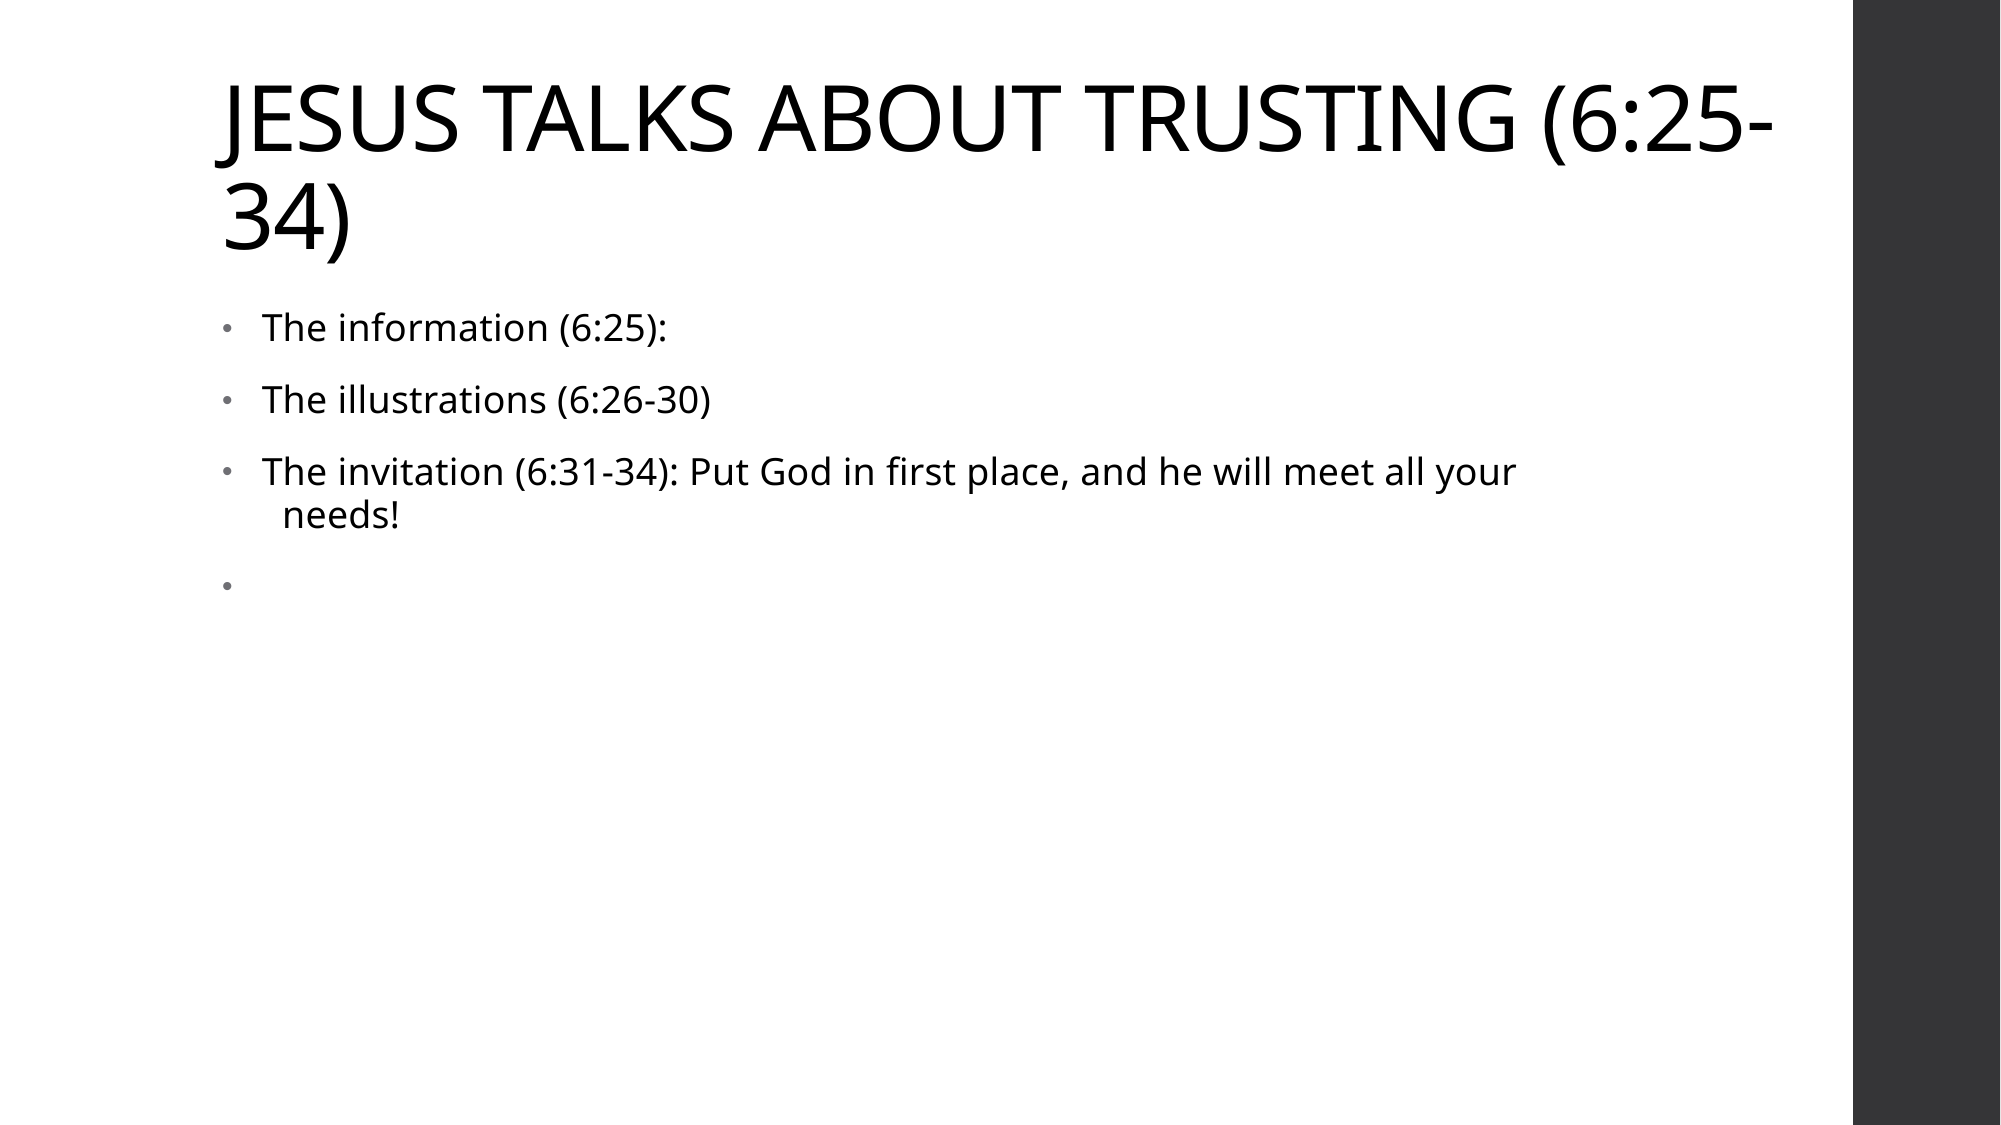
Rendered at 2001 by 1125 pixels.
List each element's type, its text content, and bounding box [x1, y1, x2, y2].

list The information (6:25): The illustrations (6:26-30) The invitation (6:31-34): Put God in first place, and he will meet all your needs! [206, 299, 1617, 1014]
title JESUS TALKS ABOUT TRUSTING (6:25-34) [206, 60, 1797, 278]
